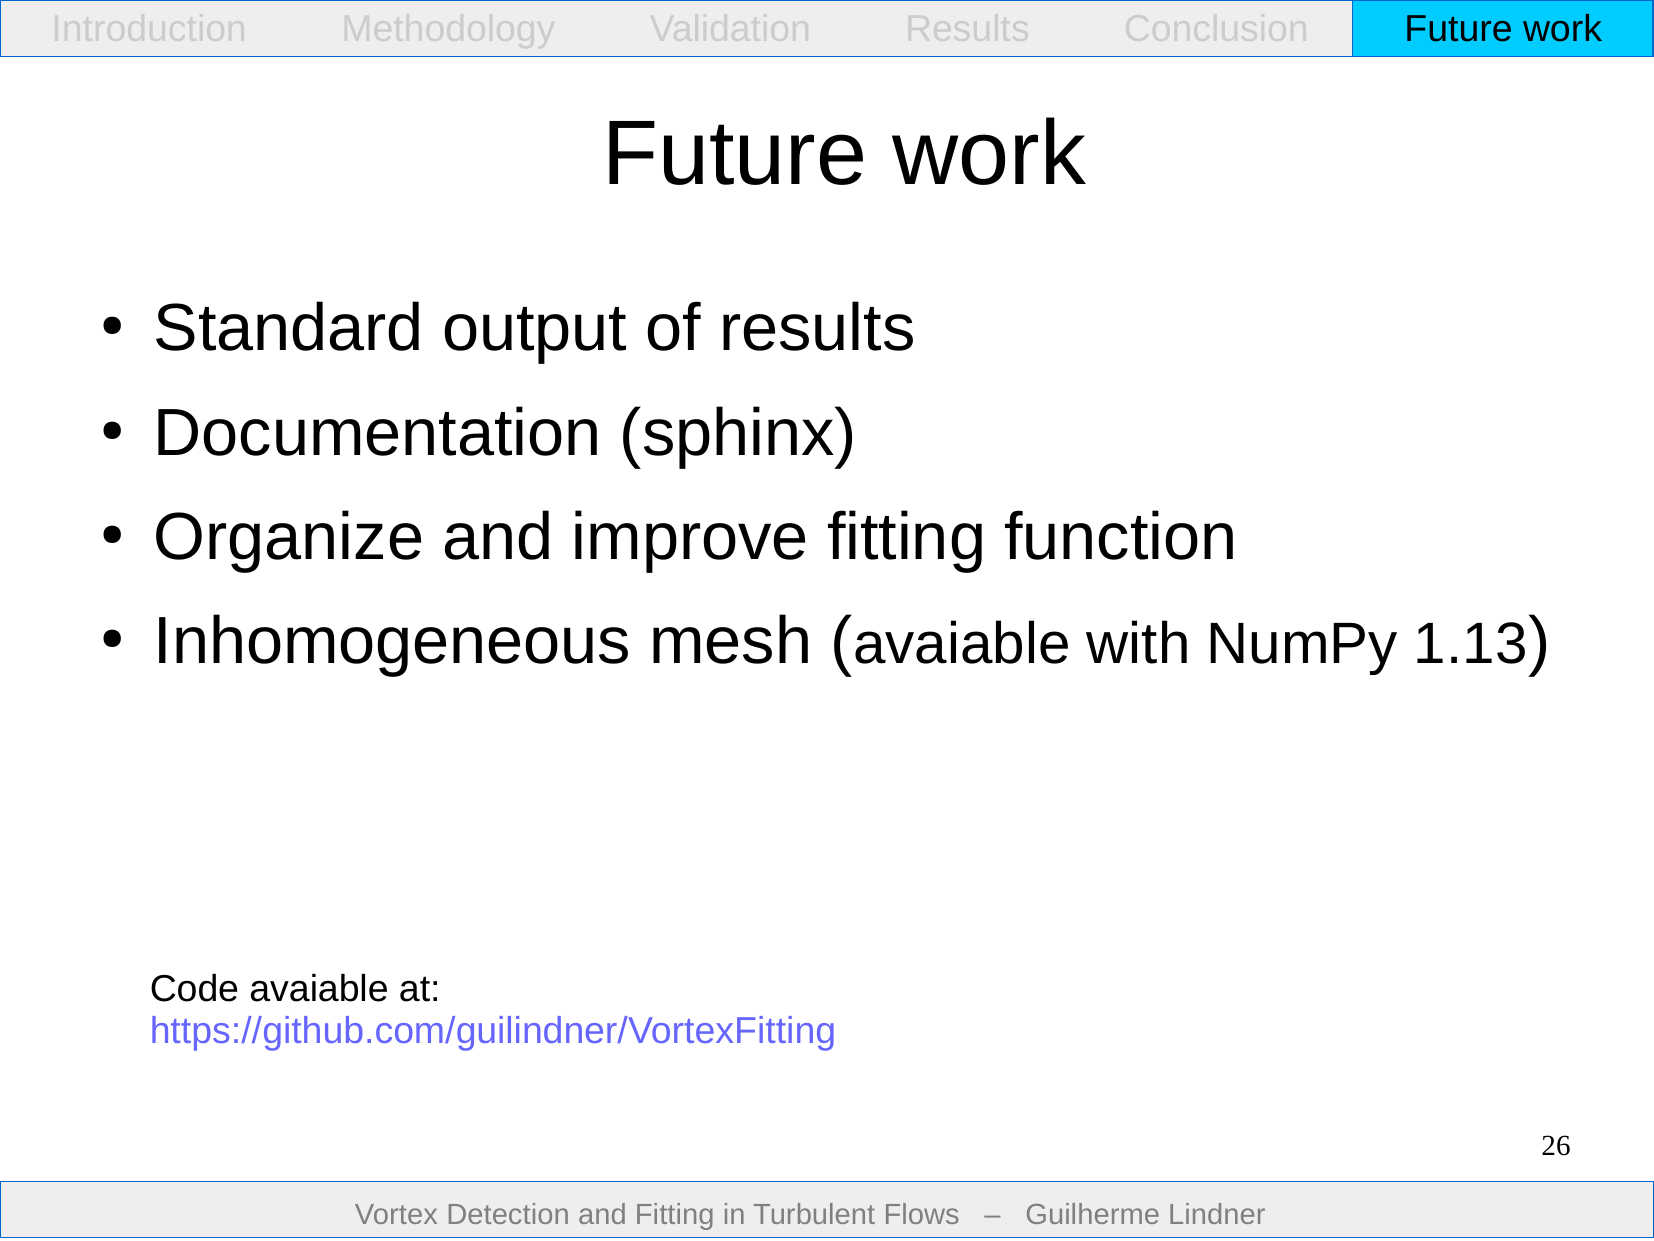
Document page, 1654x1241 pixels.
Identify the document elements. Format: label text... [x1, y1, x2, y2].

text_box [0, 1181, 1654, 1238]
text_box Vortex Detection and Fitting in Turbulent Flows – Guilherme Lindner [340, 1190, 1314, 1241]
text_box Introduction Methodology Validation Results Conclusion Future work [0, 0, 1654, 57]
text_box Code avaiable at: https://github.com/guilindner/VortexFitting [135, 960, 852, 1059]
title Future work [82, 57, 1571, 257]
list Standard output of results Documentation (sphinx) Organize and improve fitting function Inhomogeneous mesh (avaiable with NumPy 1.13) [82, 290, 1571, 1010]
